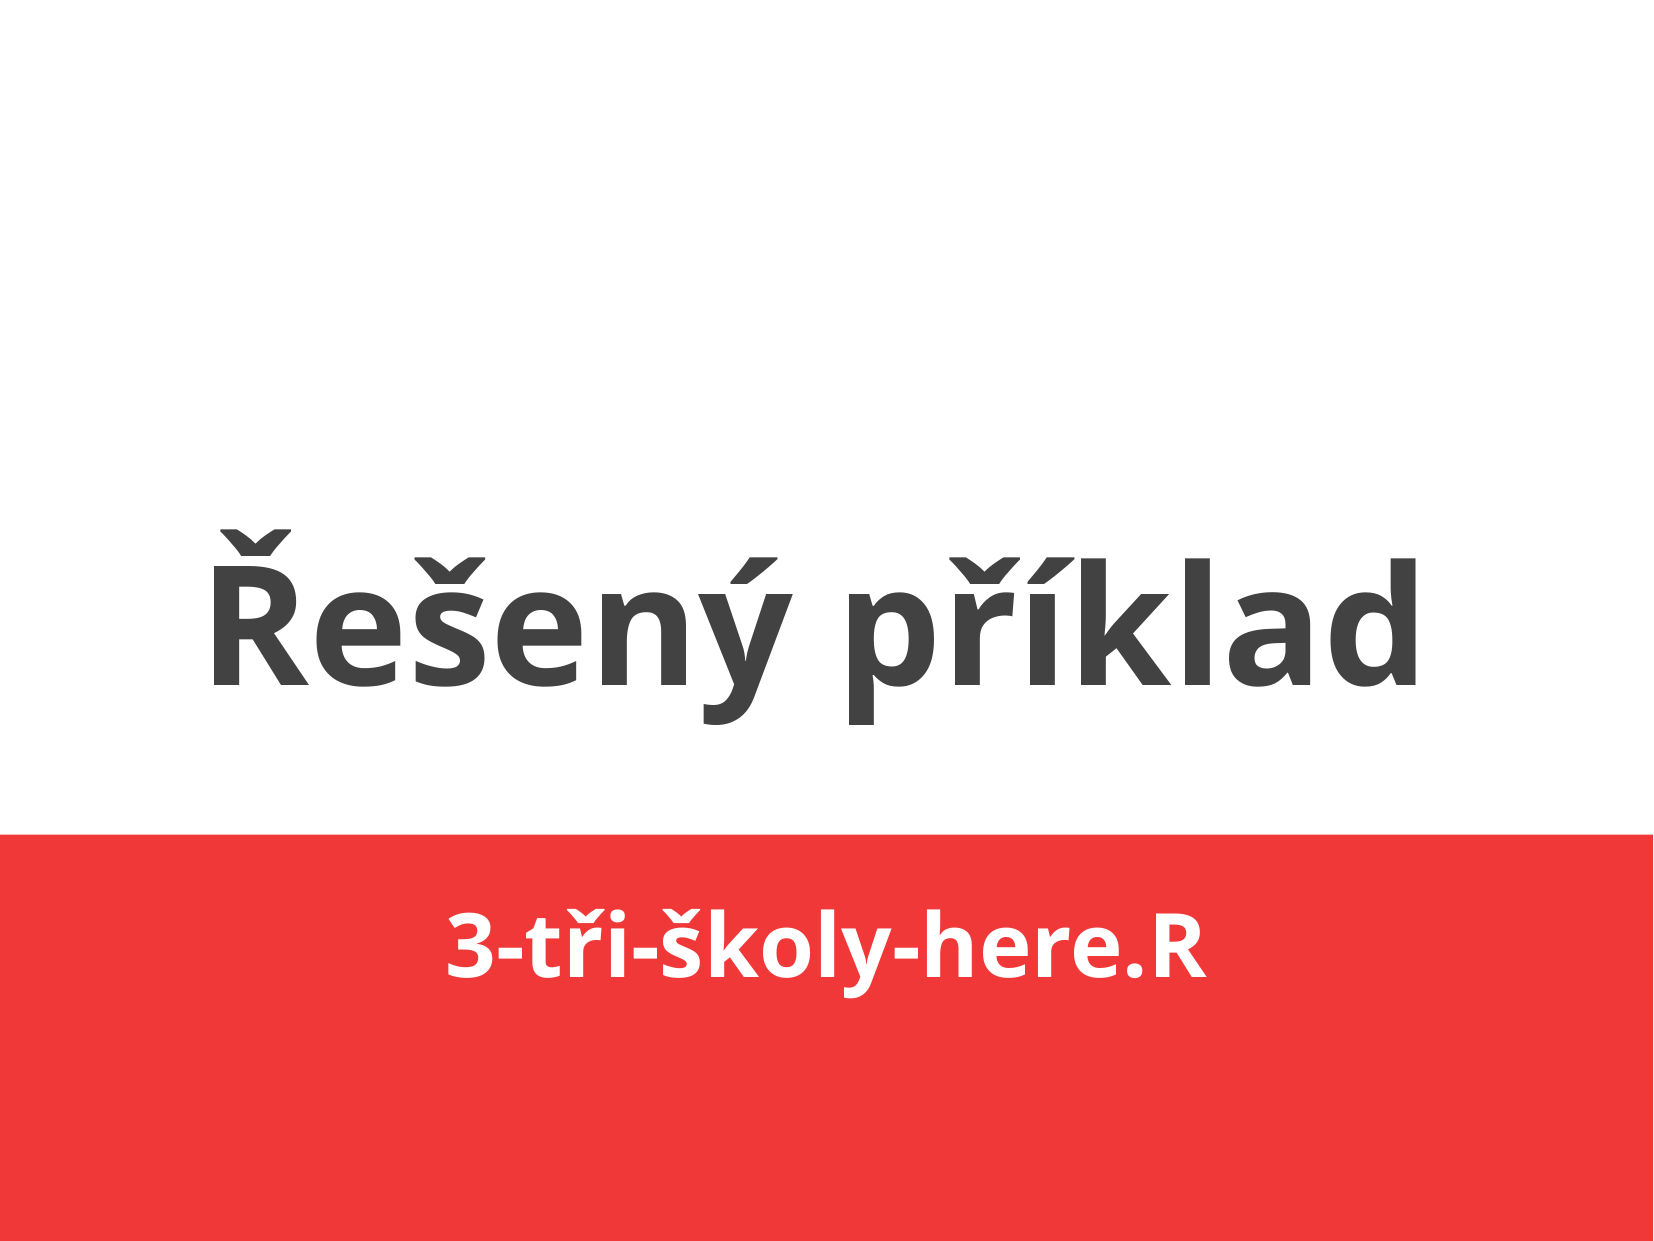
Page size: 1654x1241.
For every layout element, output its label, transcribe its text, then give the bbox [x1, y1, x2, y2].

list 3-tři-školy-here.R [82, 881, 1571, 1010]
title Řešený příklad [70, 517, 1559, 725]
